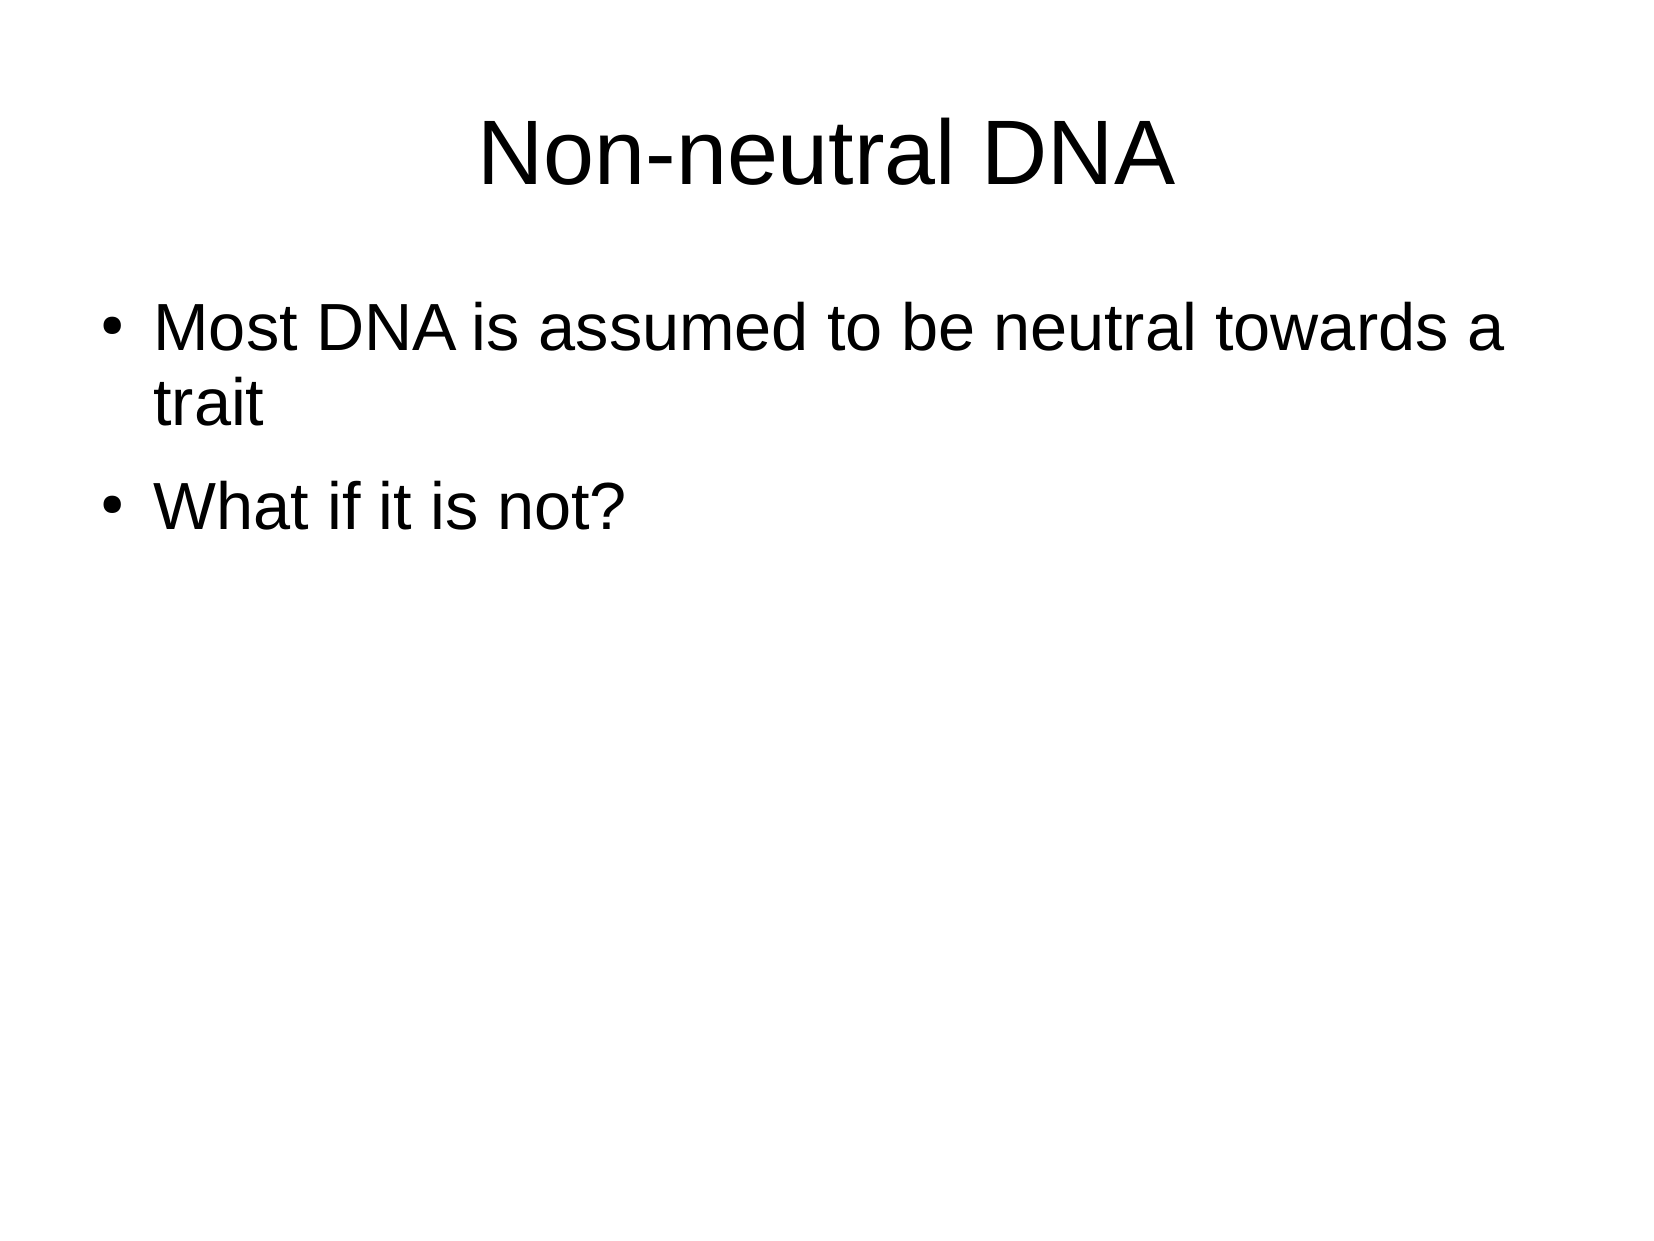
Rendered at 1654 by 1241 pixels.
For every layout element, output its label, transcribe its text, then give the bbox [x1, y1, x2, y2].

title Non-neutral DNA [82, 49, 1571, 257]
list Most DNA is assumed to be neutral towards a trait What if it is not? [82, 290, 1571, 1010]
